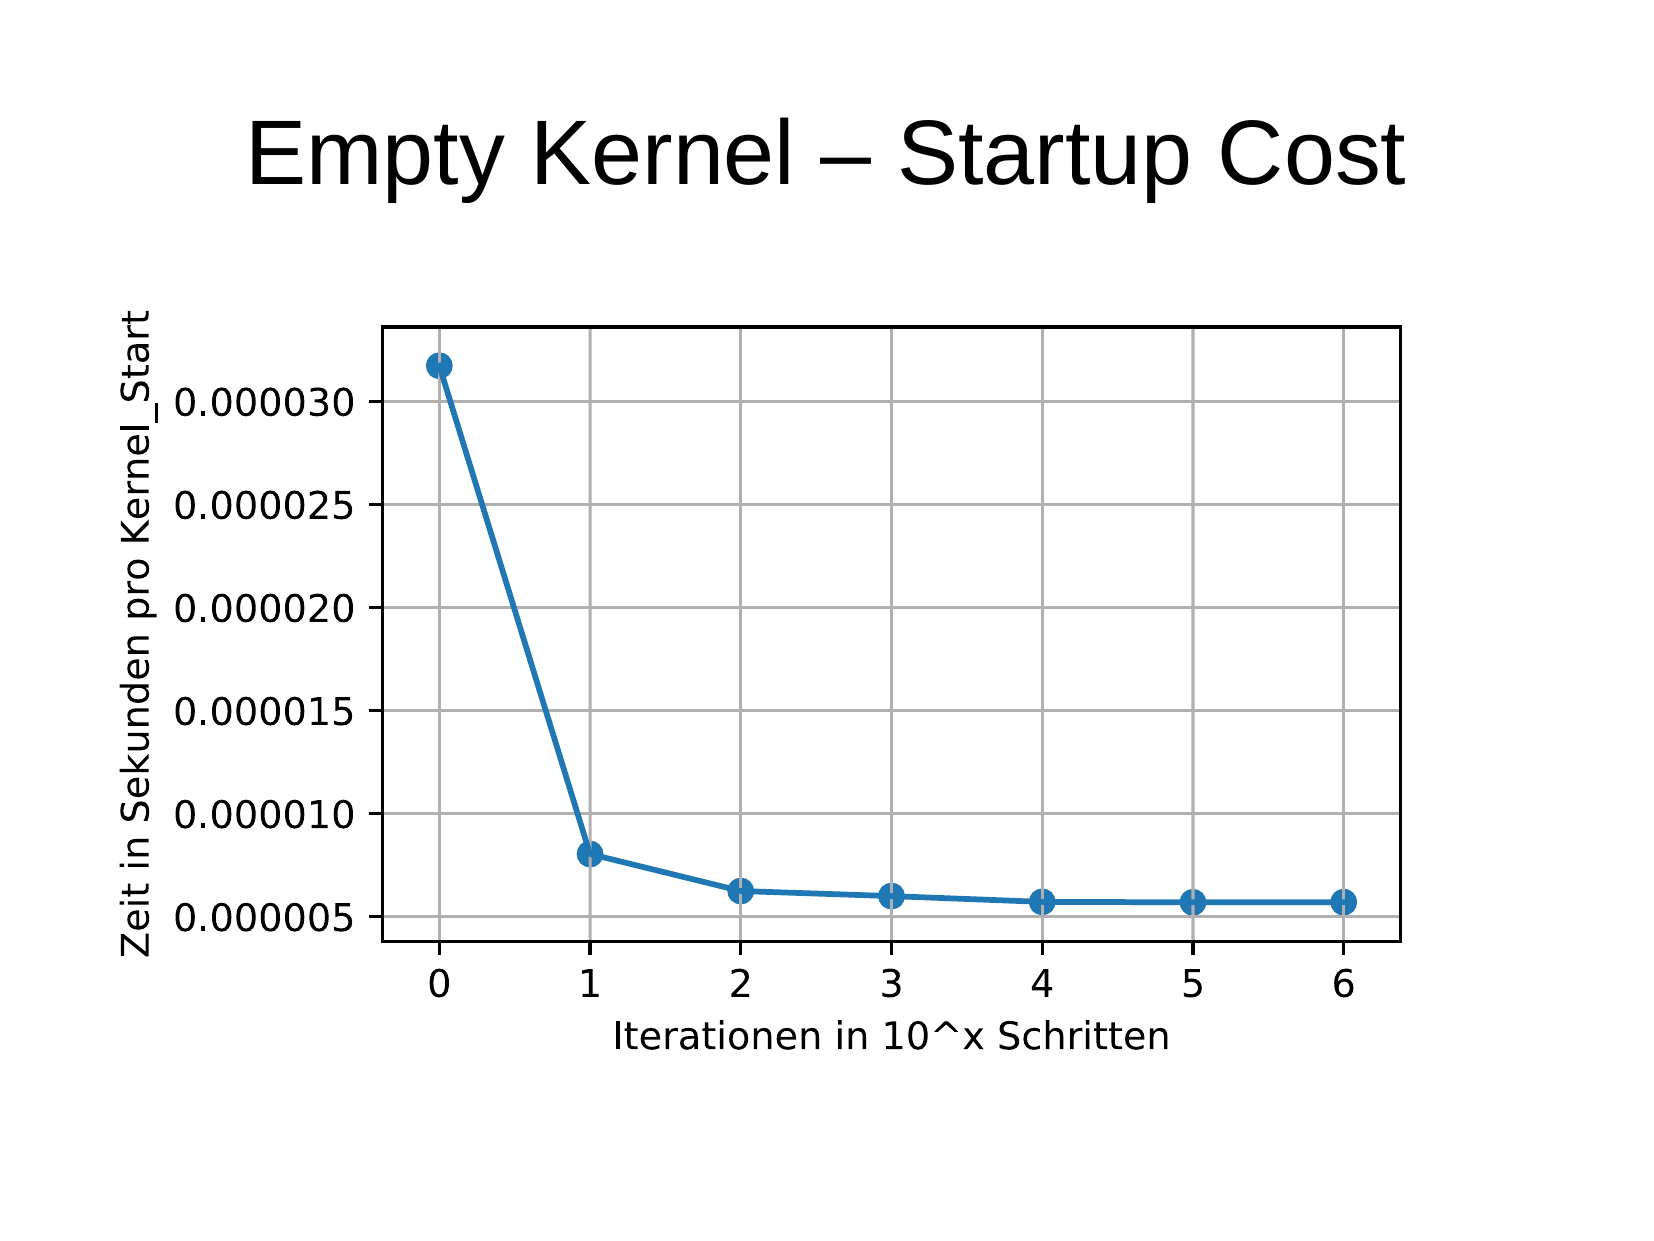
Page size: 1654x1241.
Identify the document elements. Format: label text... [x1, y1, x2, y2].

picture [76, 270, 1457, 1100]
title Empty Kernel – Startup Cost [82, 49, 1571, 257]
